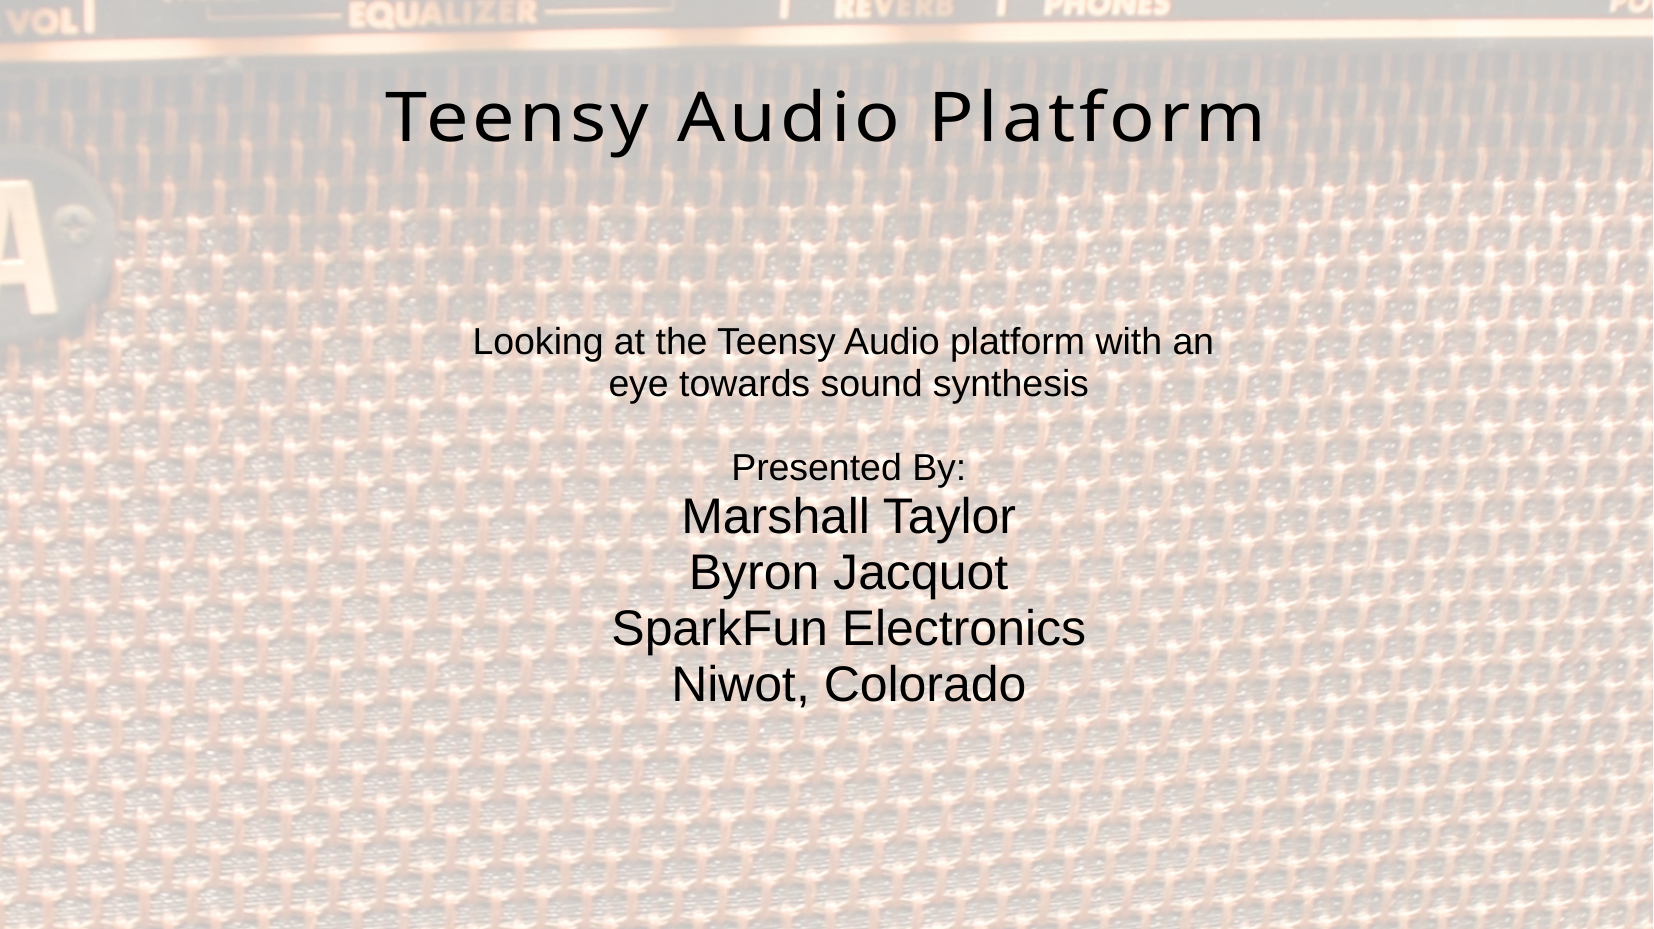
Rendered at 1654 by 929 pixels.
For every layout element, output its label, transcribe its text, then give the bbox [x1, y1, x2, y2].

subtitle Looking at the Teensy Audio platform with an eye towards sound synthesis Presented By: Marshall Taylor Byron Jacquot SparkFun Electronics Niwot, Colorado [104, 247, 1593, 786]
title Teensy Audio Platform [82, 36, 1571, 192]
picture [0, 0, 1654, 929]
